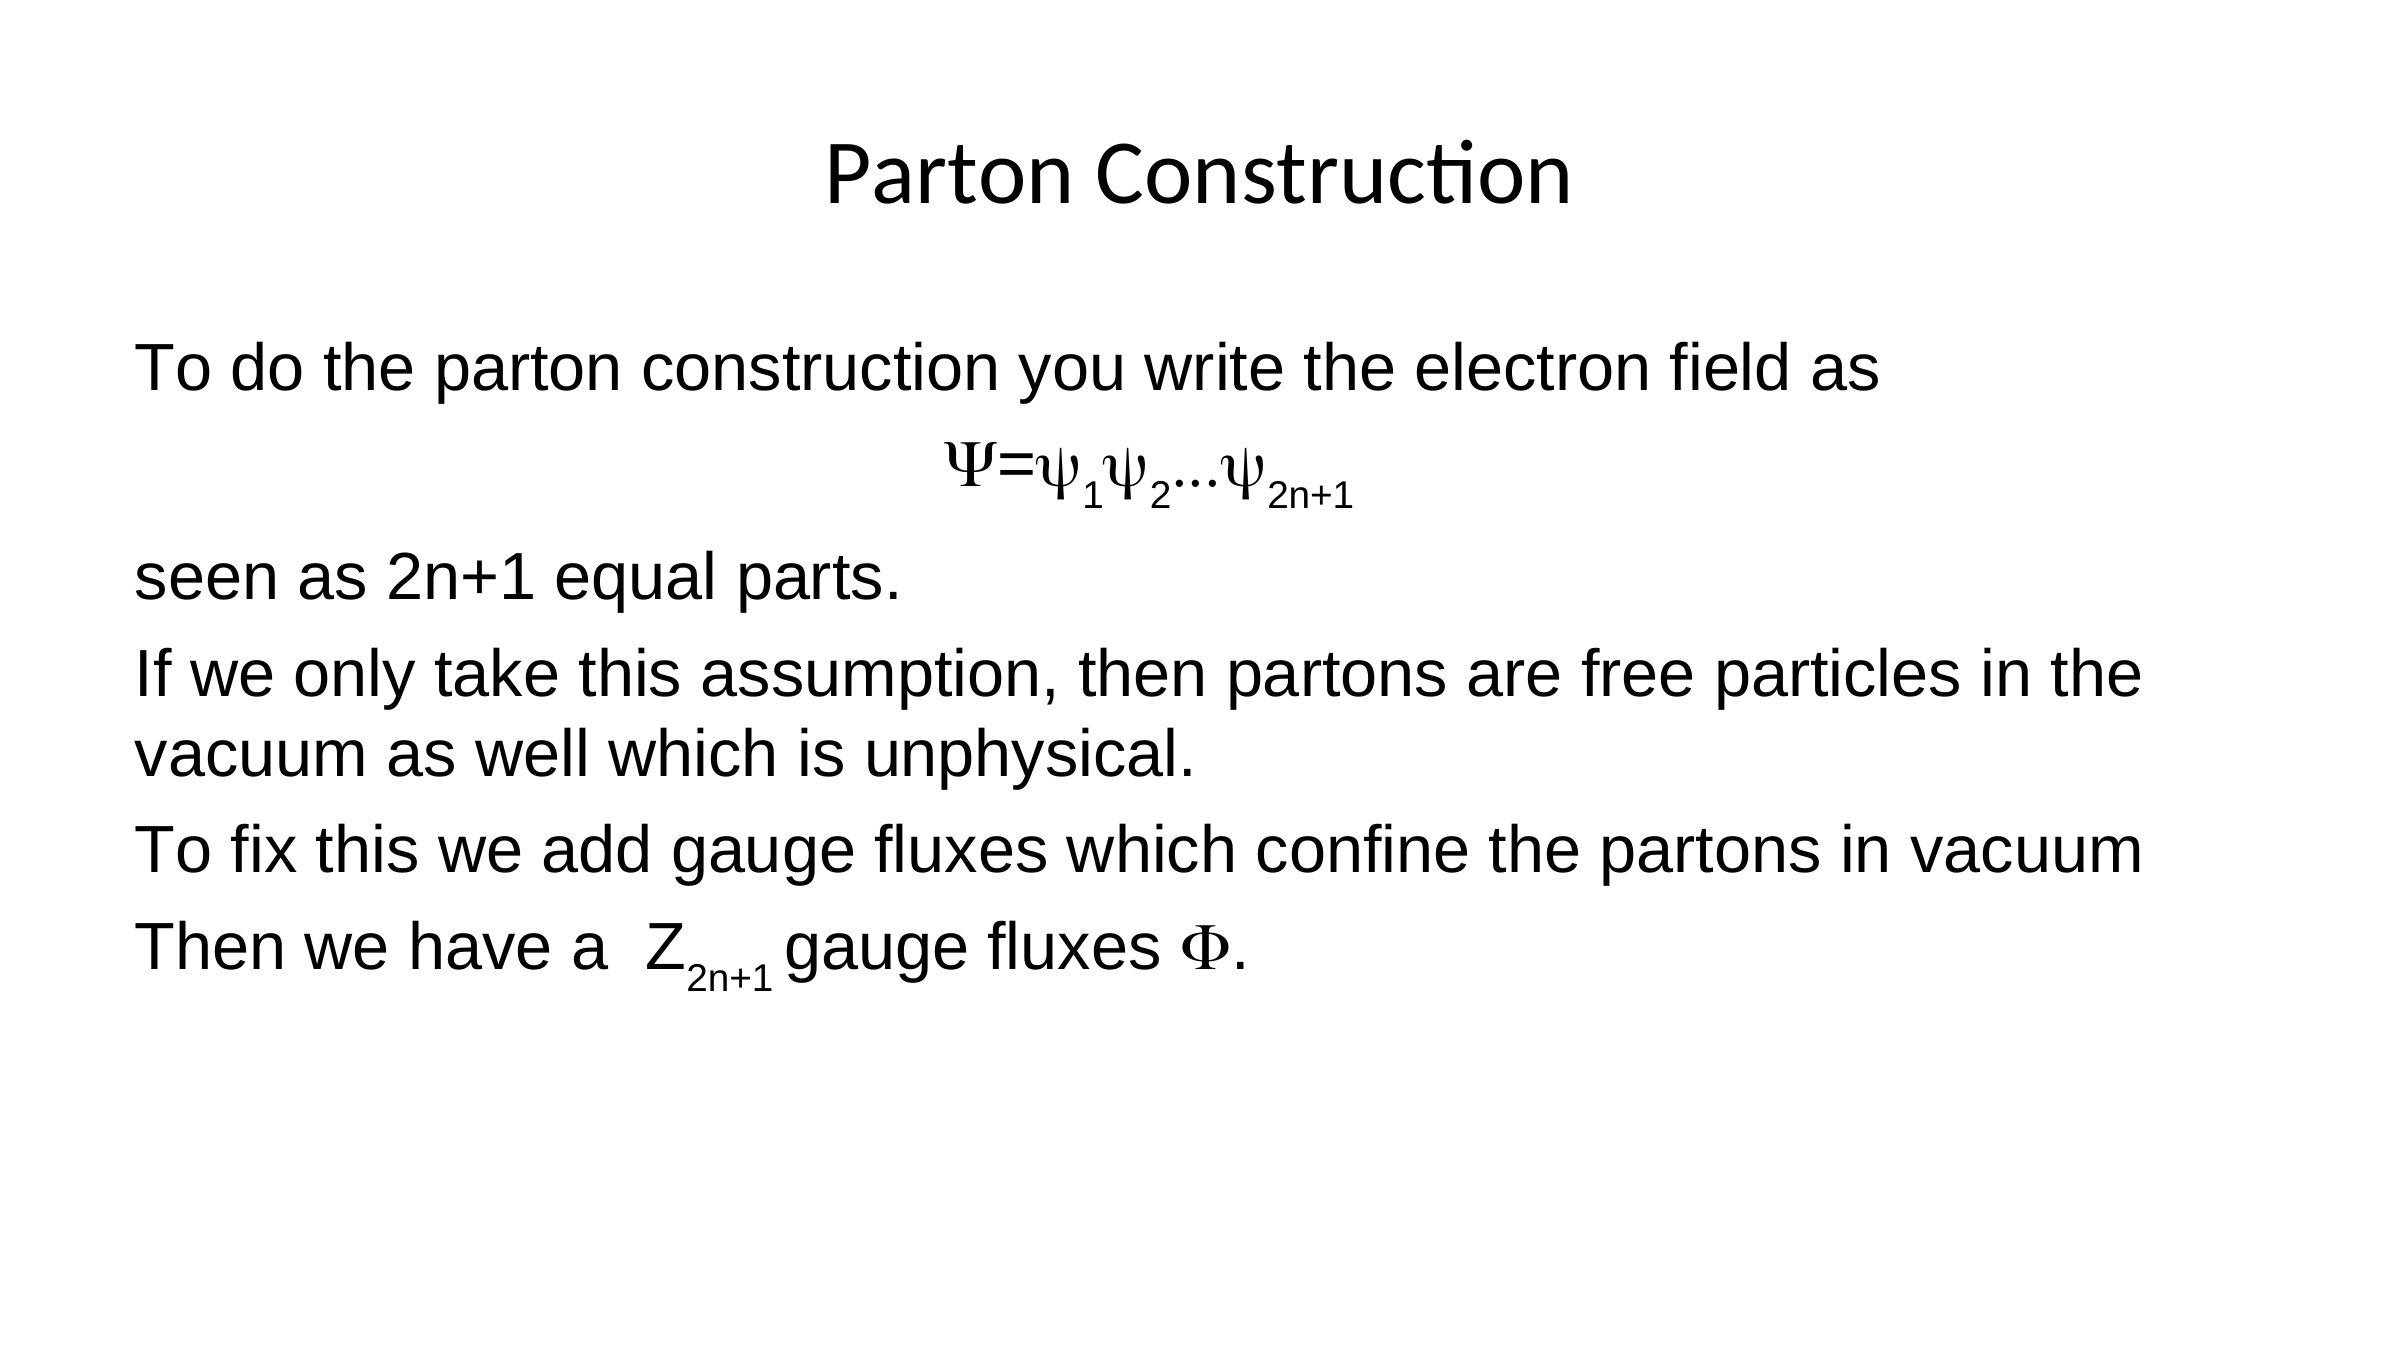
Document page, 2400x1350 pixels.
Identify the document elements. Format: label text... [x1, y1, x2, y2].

title Parton Construction [120, 53, 2280, 280]
list To do the parton construction you write the electron field as Y=y1y2...y2n+1 seen as 2n+1 equal parts. If we only take this assumption, then partons are free particles in the vacuum as well which is unphysical. To fix this we add gauge fluxes which confine the partons in vacuum Then we have a Z2n+1 gauge fluxes F. [120, 315, 2280, 1350]
